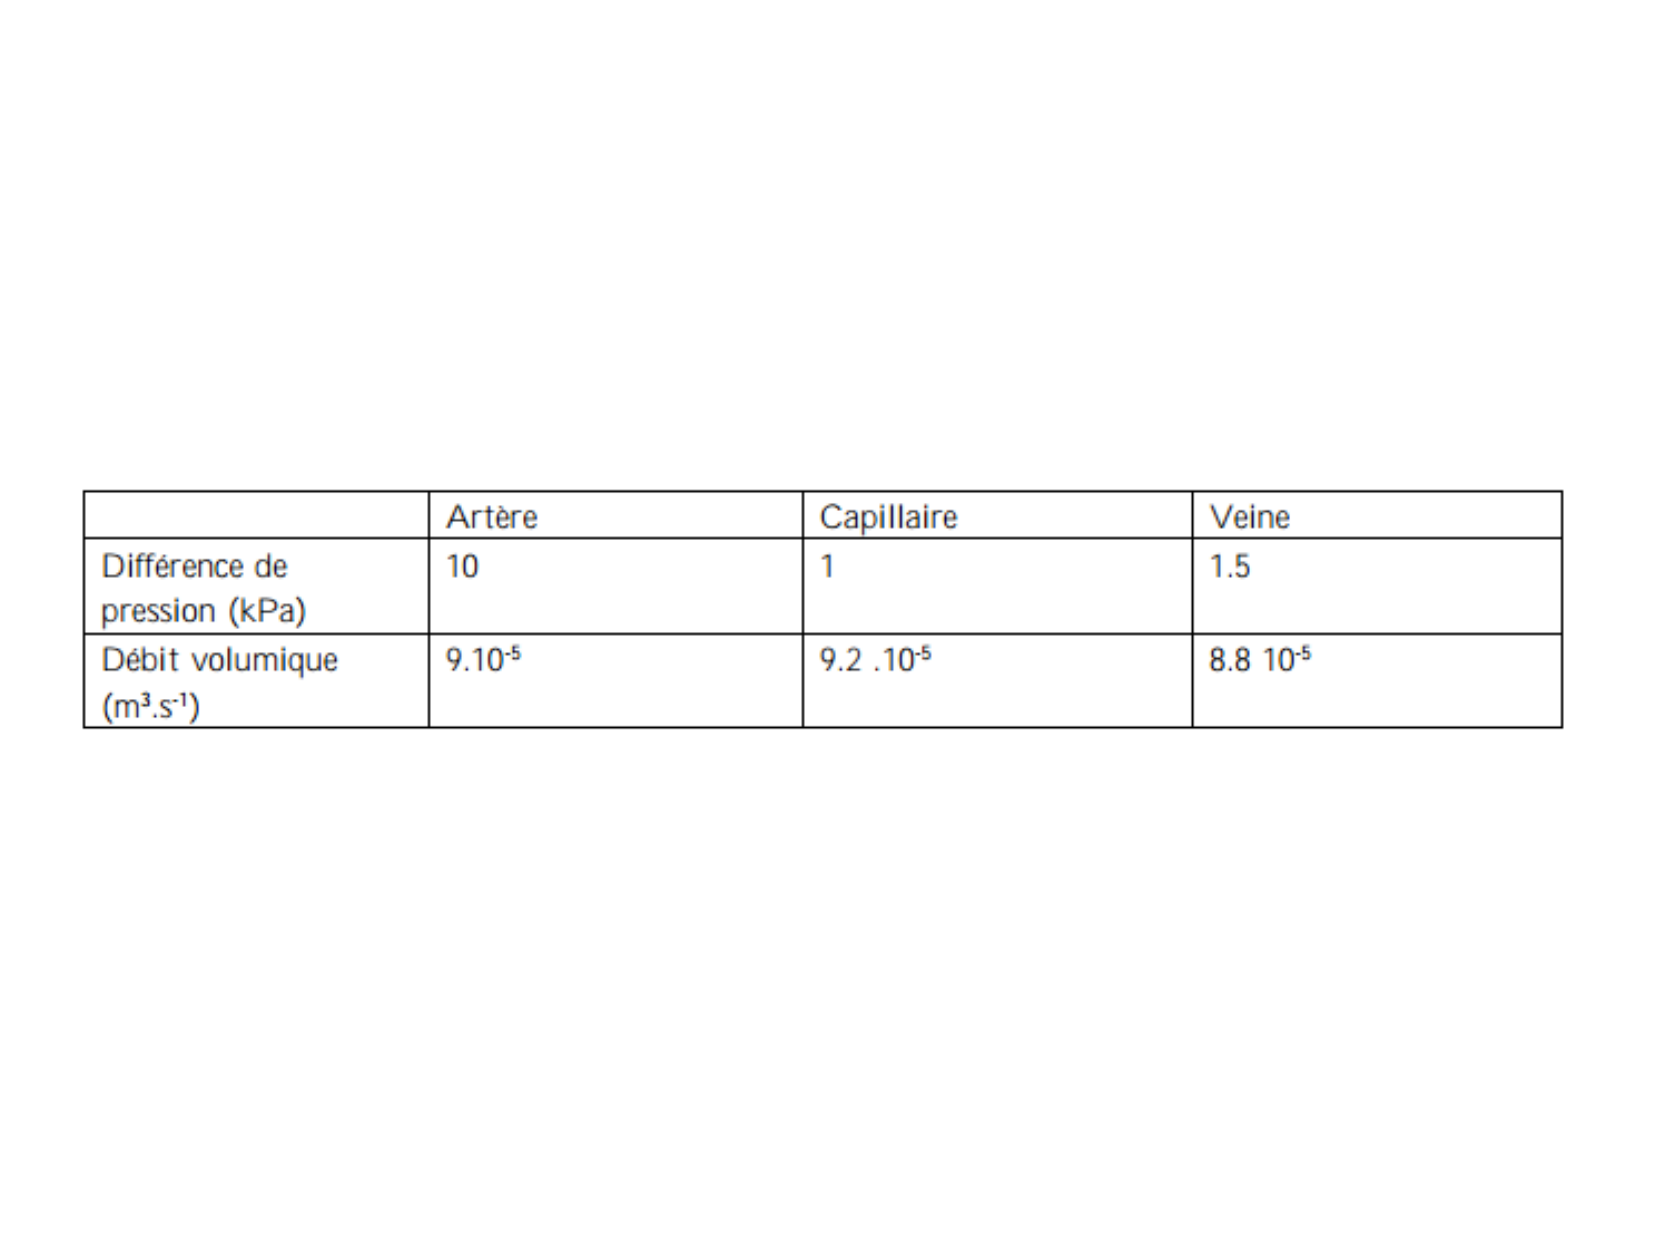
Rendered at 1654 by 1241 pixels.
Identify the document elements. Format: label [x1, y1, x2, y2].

picture [59, 473, 1595, 756]
